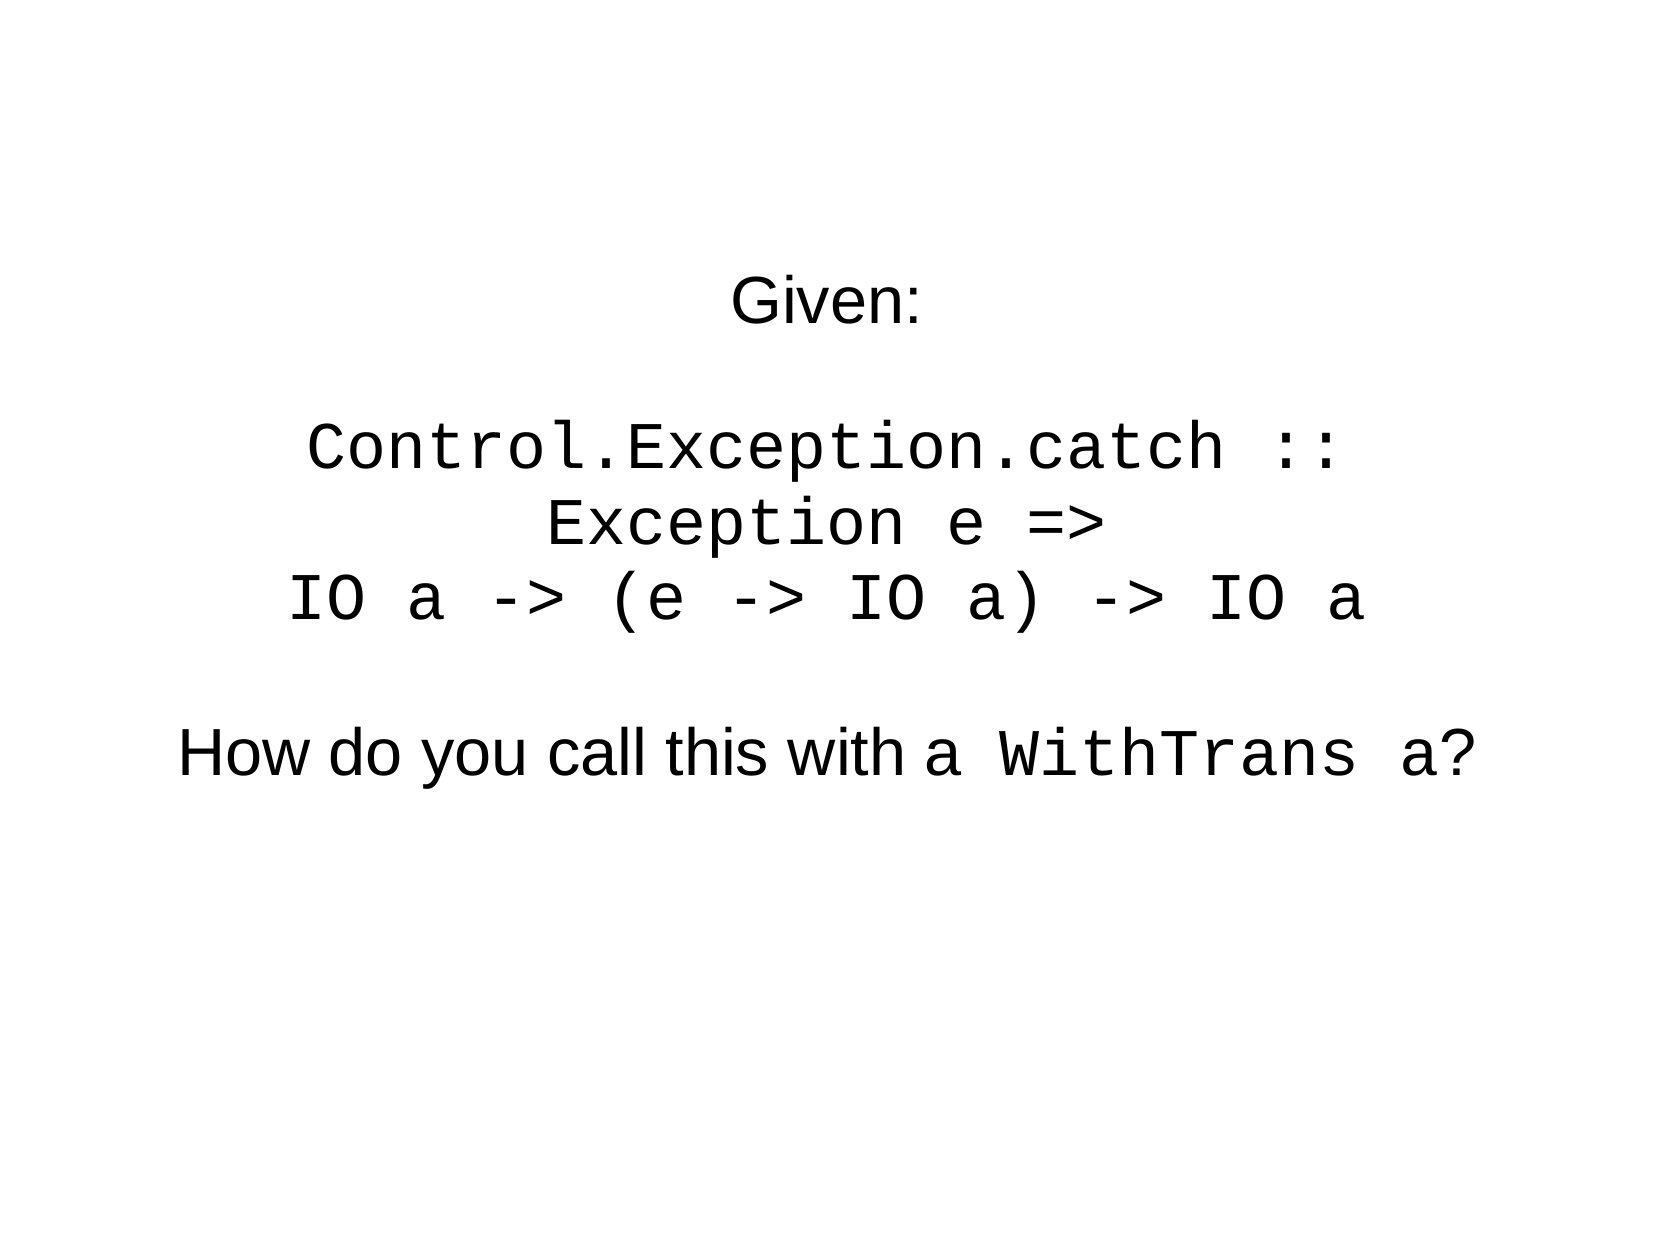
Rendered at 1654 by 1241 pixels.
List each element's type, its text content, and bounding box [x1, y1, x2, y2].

subtitle Given: Control.Exception.catch :: Exception e => IO a -> (e -> IO a) -> IO a How do you call this with a WithTrans a? [82, 49, 1571, 1010]
